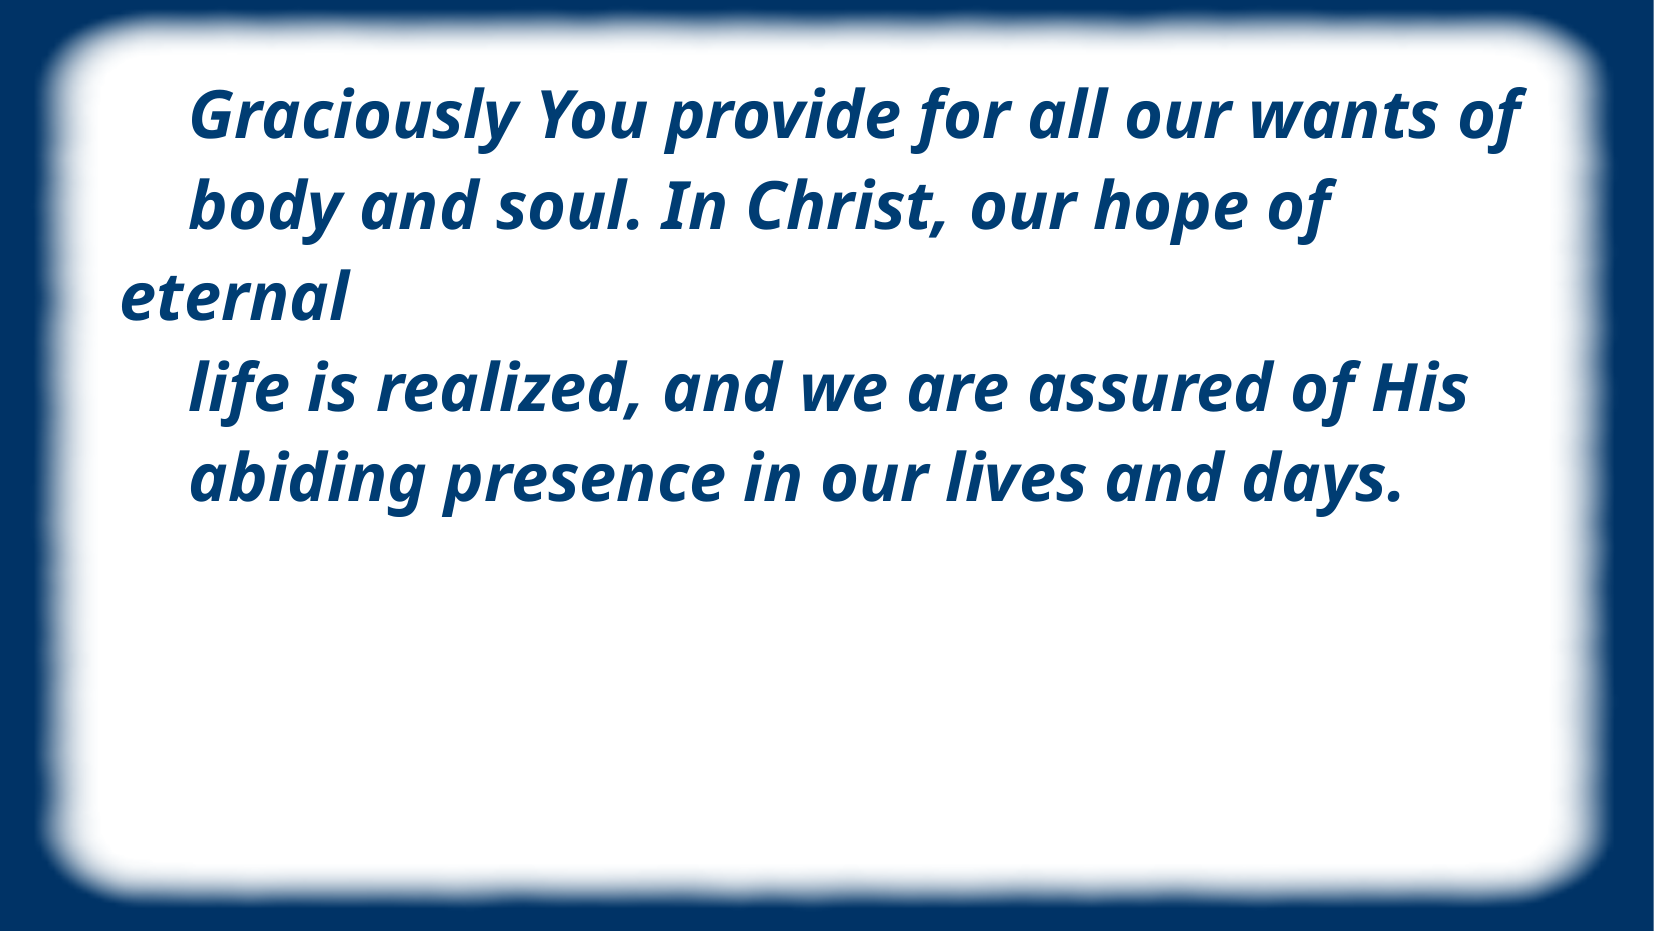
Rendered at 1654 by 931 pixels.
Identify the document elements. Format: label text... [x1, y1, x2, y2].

picture [0, 0, 1654, 931]
text_box Graciously You provide for all our wants of body and soul. In Christ, our hope of eternal life is realized, and we are assured of His abiding presence in our lives and days. [105, 60, 1576, 451]
